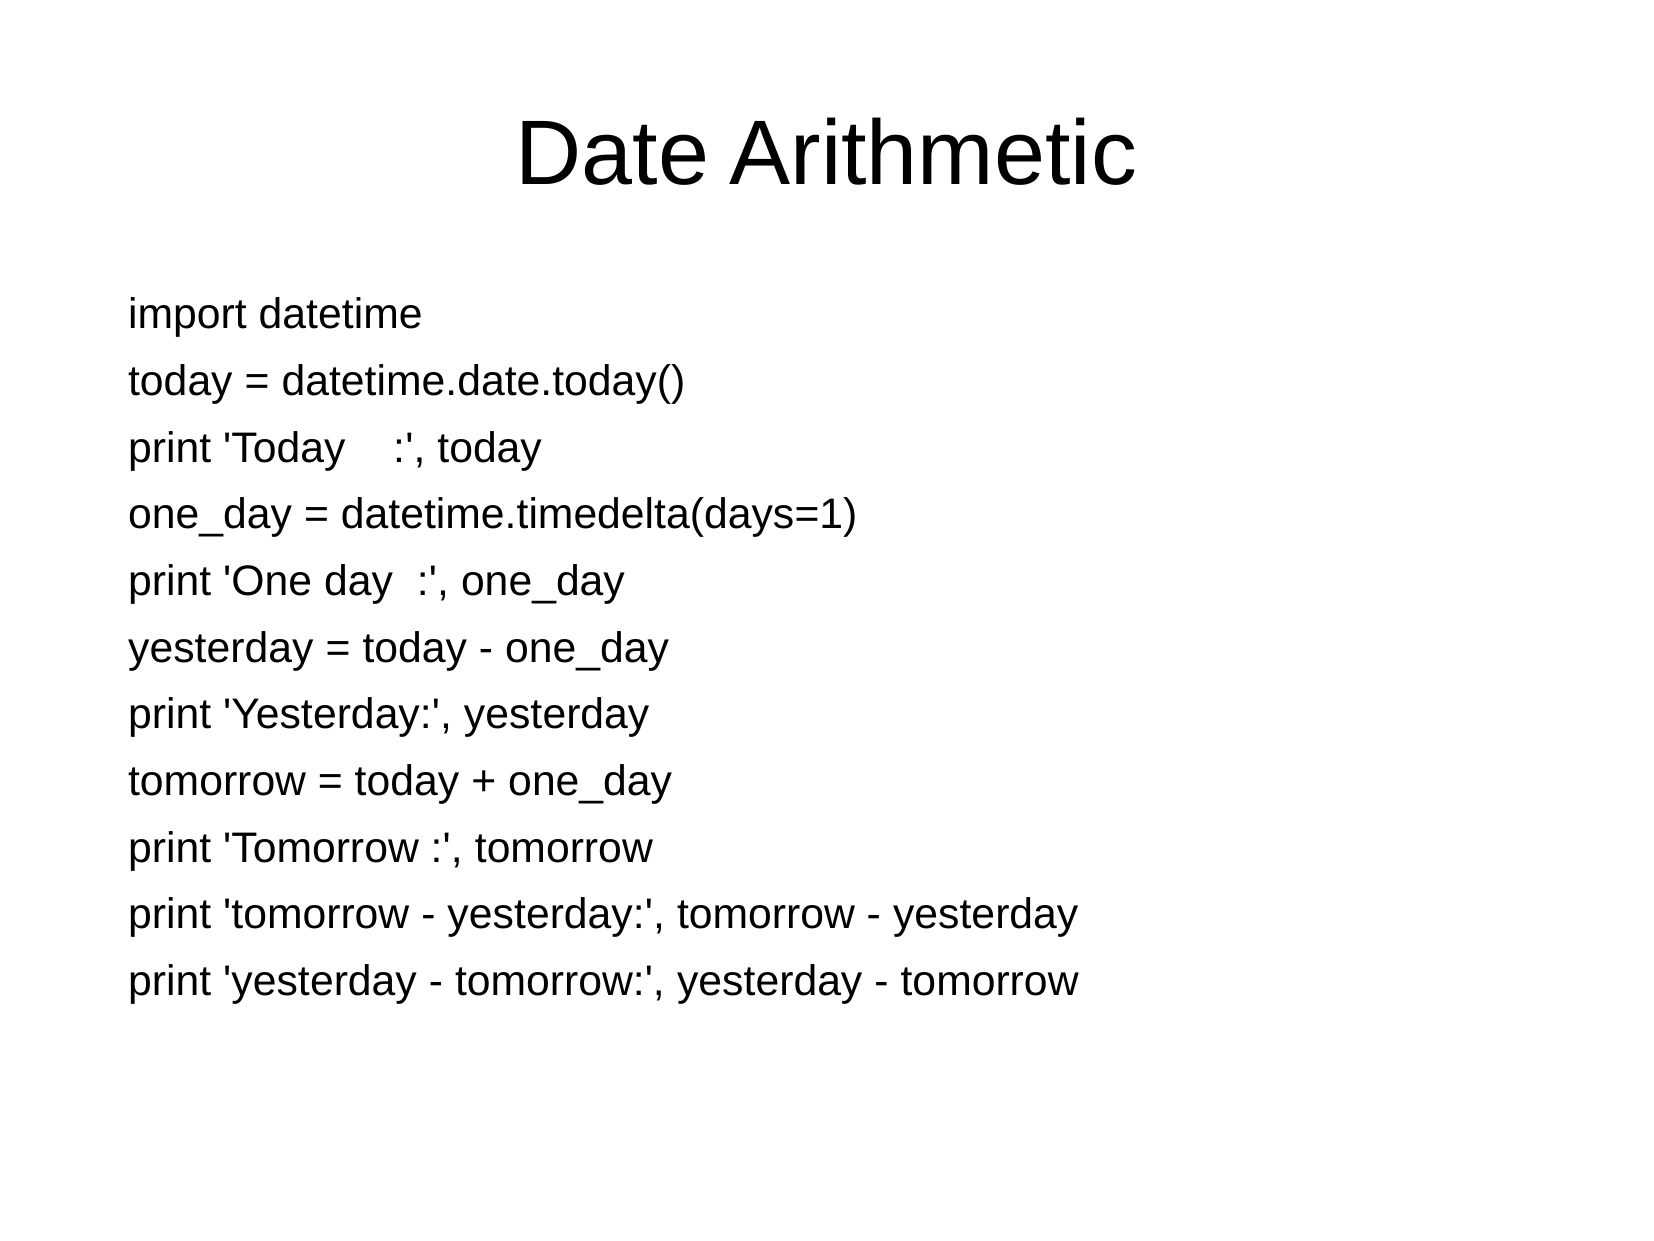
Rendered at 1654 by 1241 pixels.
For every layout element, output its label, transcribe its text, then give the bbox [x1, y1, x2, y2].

title Date Arithmetic [82, 49, 1571, 257]
list import datetime today = datetime.date.today() print 'Today :', today one_day = datetime.timedelta(days=1) print 'One day :', one_day yesterday = today - one_day print 'Yesterday:', yesterday tomorrow = today + one_day print 'Tomorrow :', tomorrow print 'tomorrow - yesterday:', tomorrow - yesterday print 'yesterday - tomorrow:', yesterday - tomorrow [82, 290, 1571, 1010]
